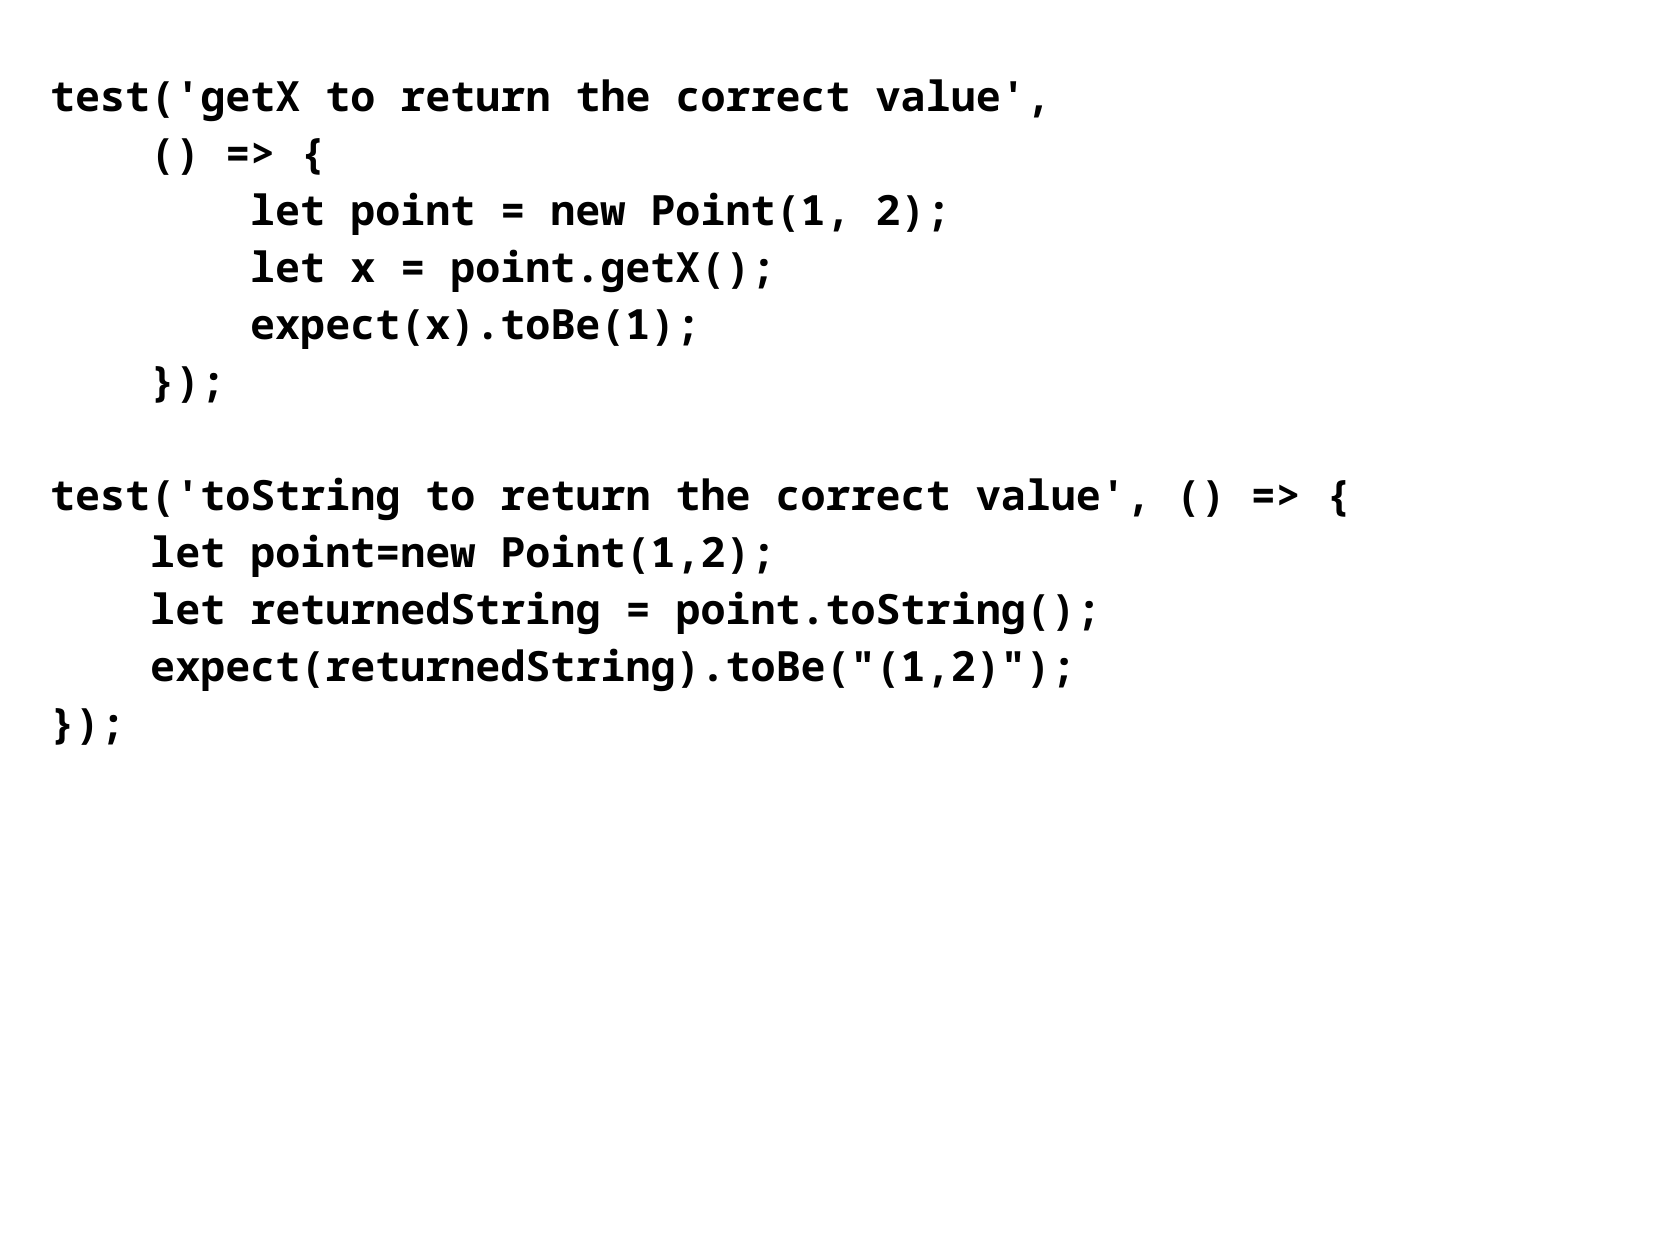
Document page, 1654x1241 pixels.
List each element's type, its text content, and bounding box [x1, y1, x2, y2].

text_box test('getX to return the correct value', () => { let point = new Point(1, 2); let x = point.getX(); expect(x).toBe(1); }); test('toString to return the correct value', () => { let point=new Point(1,2); let returnedString = point.toString(); expect(returnedString).toBe("(1,2)"); }); [35, 59, 1654, 1241]
